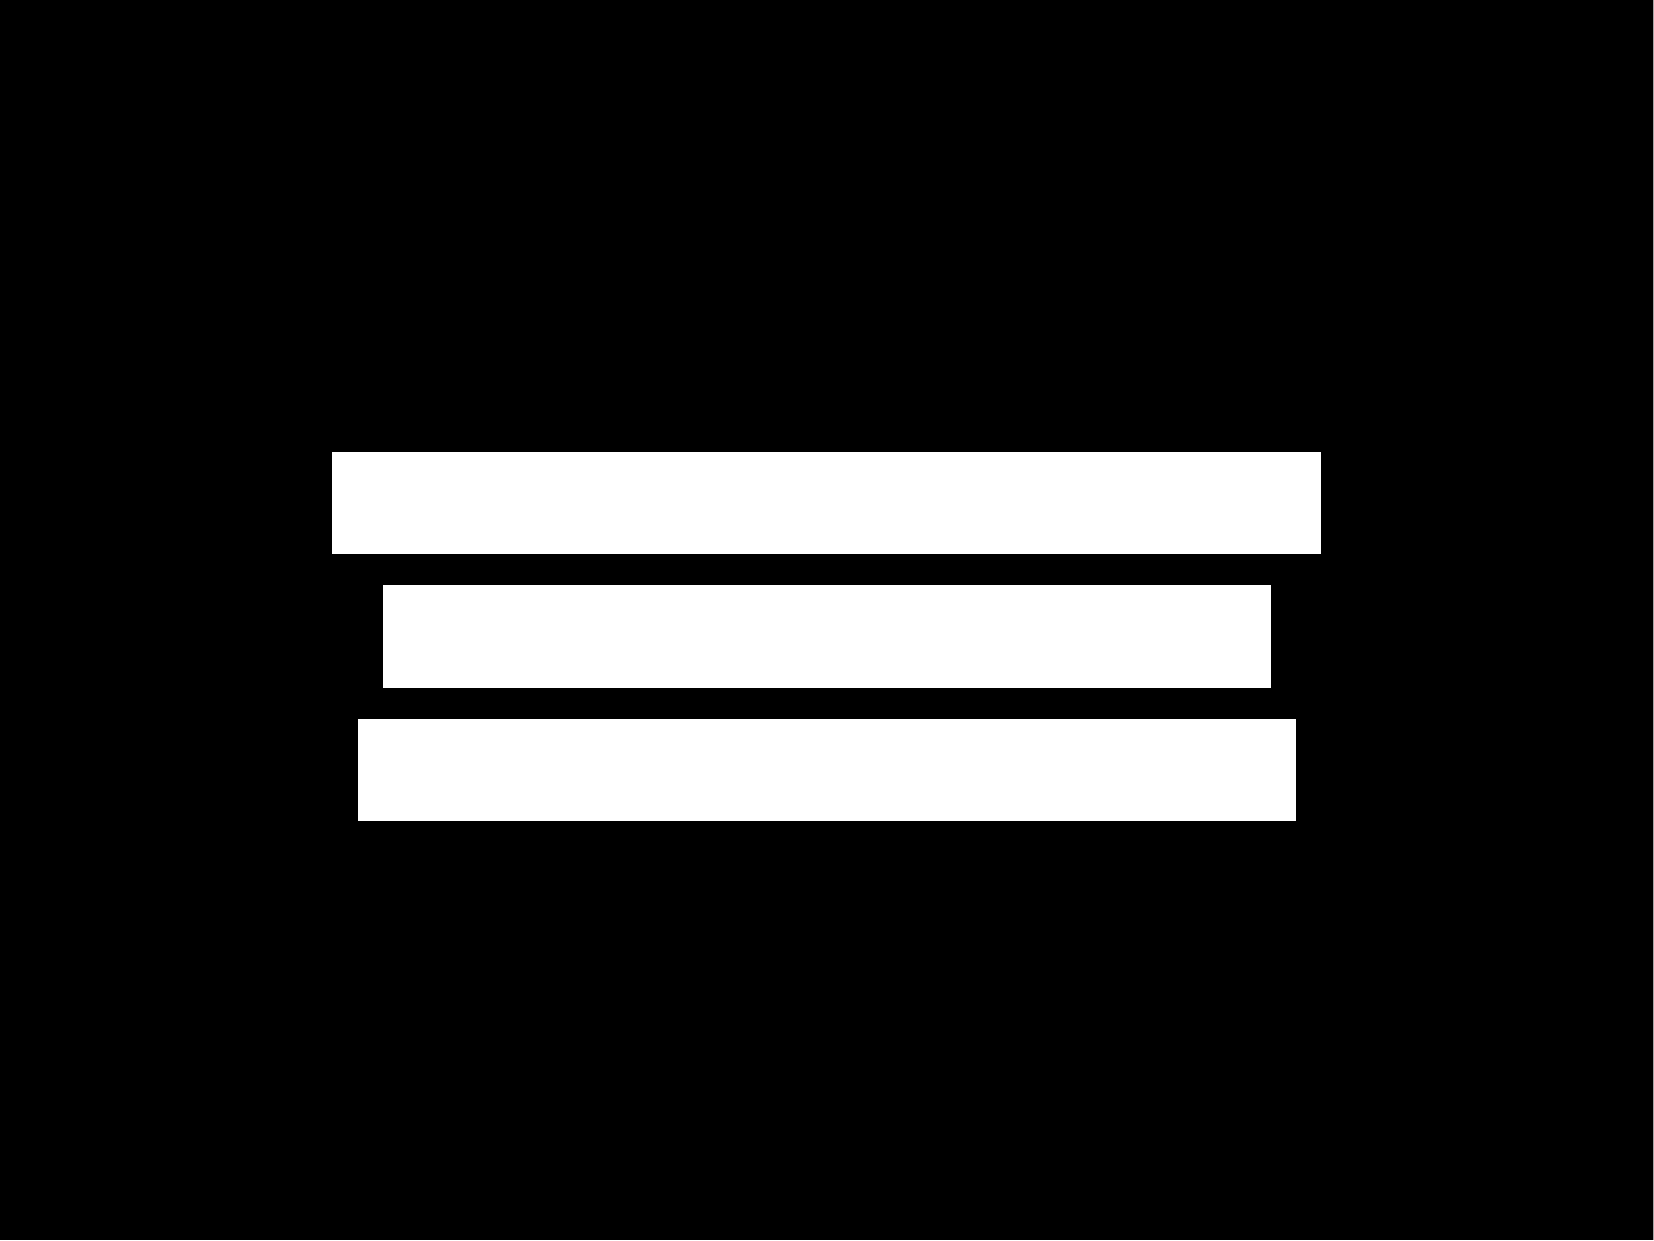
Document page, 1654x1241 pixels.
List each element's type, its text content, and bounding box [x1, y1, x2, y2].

subtitle O que tenho não é meu, Entreguei a Ti Senhor Tudo para o Teu louvor [82, 49, 1571, 1193]
